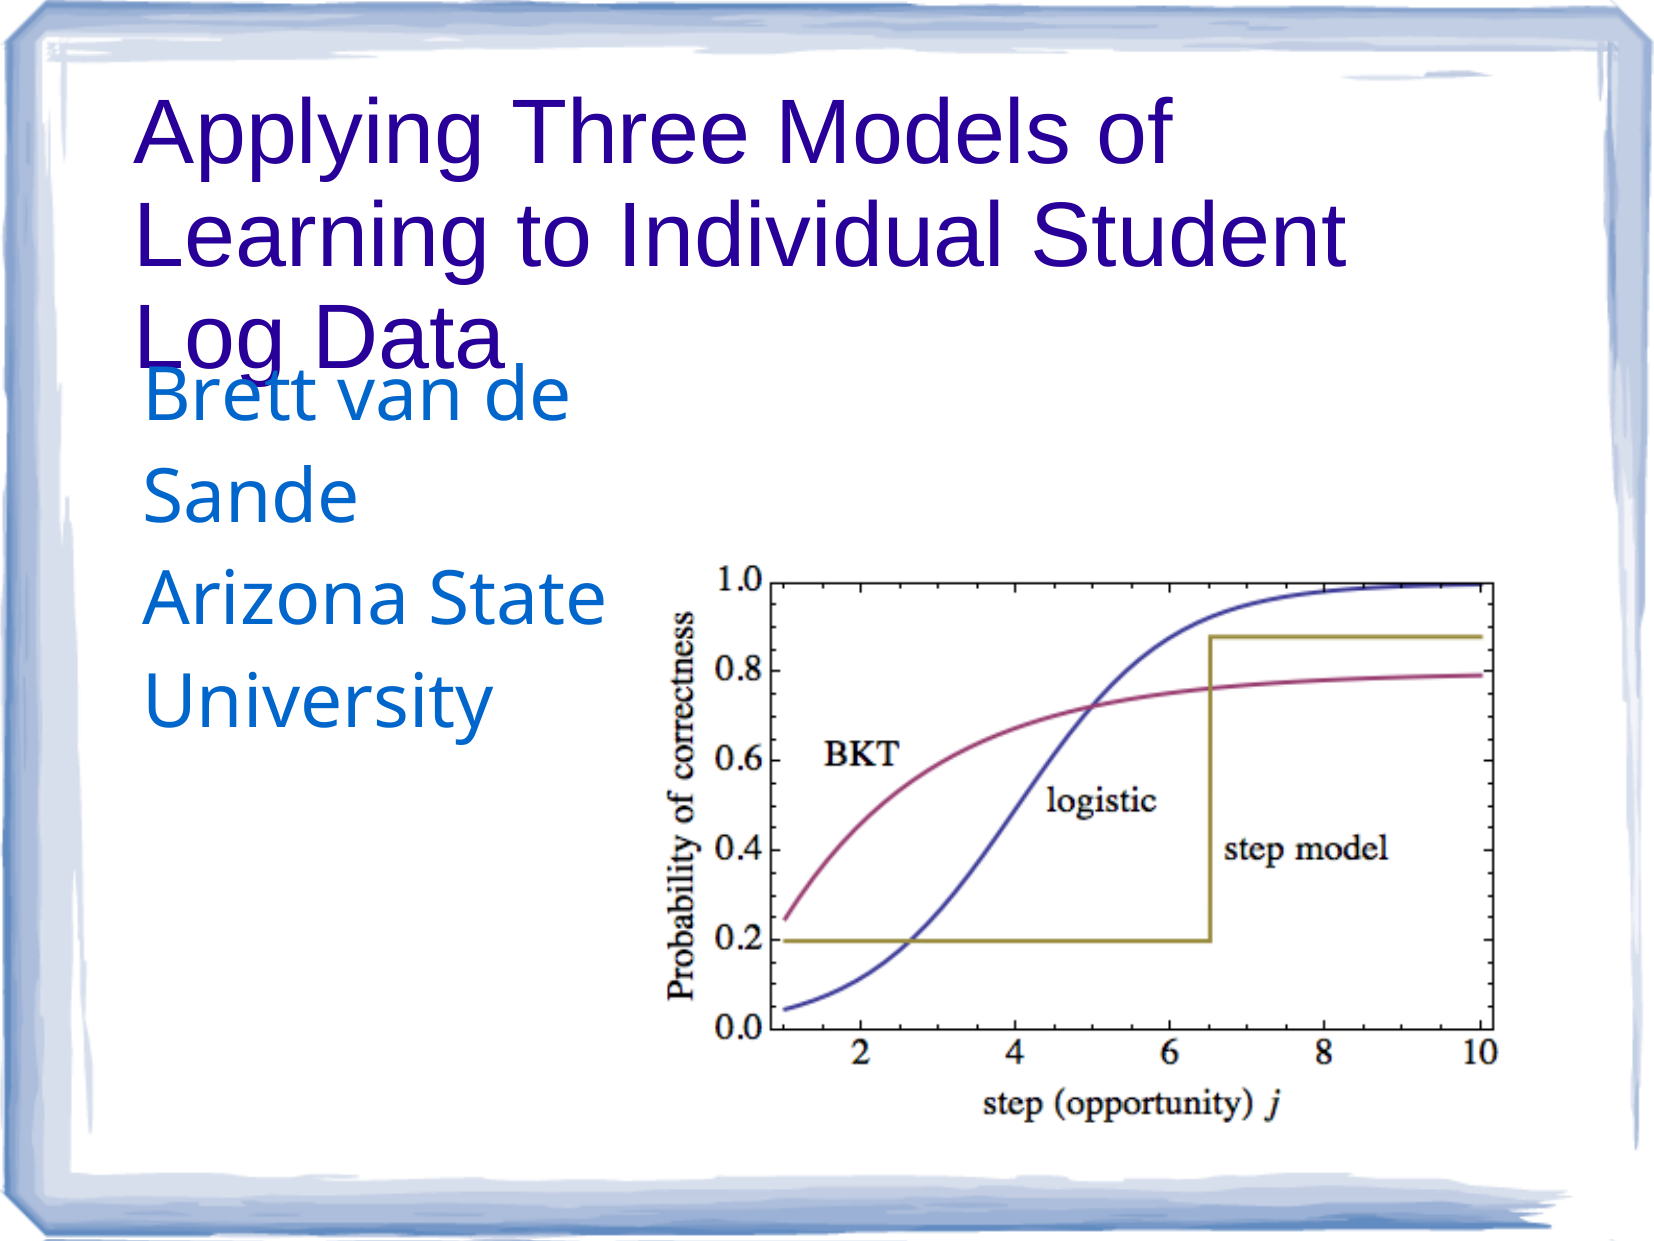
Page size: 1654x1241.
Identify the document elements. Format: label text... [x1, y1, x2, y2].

title Applying Three Models of Learning to Individual Student Log Data [134, 80, 1501, 389]
picture [0, 0, 1654, 1241]
subtitle Brett van de Sande Arizona State University [142, 412, 780, 678]
